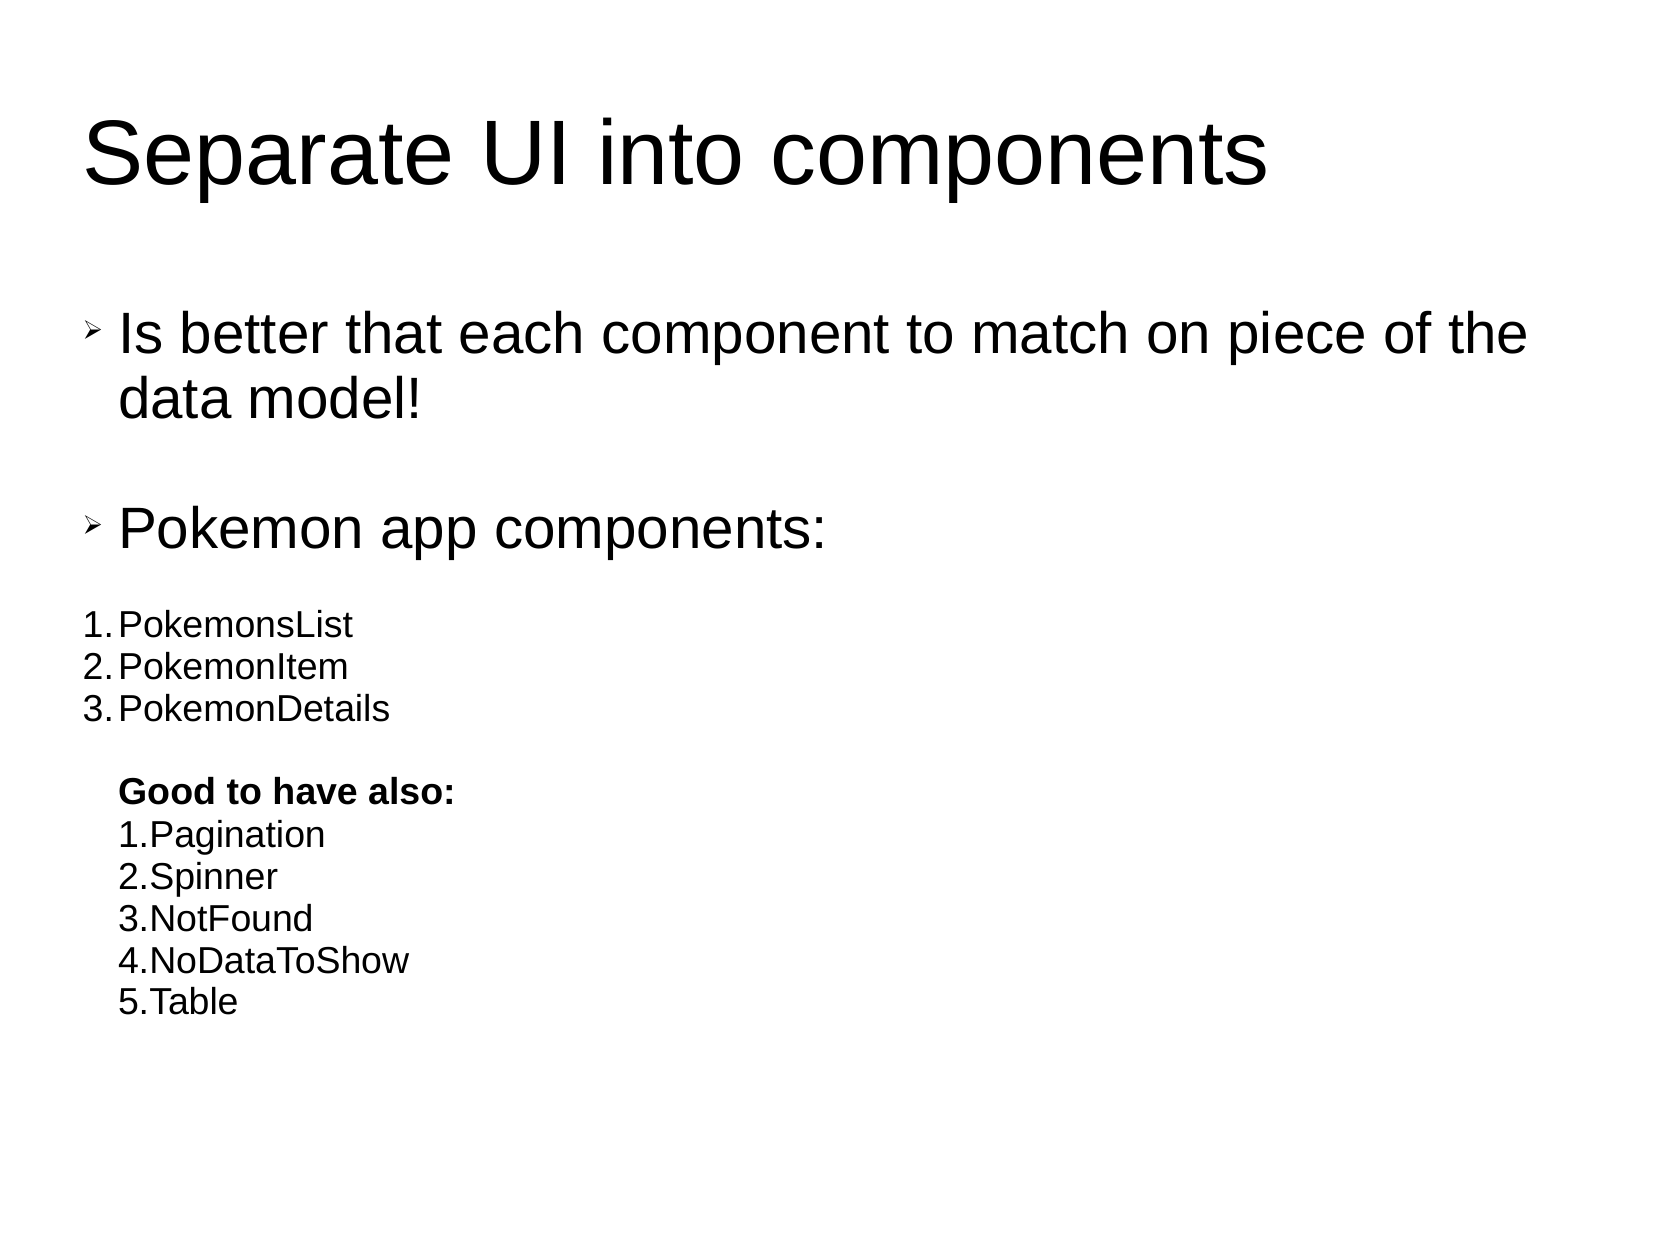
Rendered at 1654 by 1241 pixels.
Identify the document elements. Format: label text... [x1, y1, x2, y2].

subtitle Is better that each component to match on piece of the data model! Pokemon app components: PokemonsList PokemonItem PokemonDetails Good to have also: 1.Pagination 2.Spinner 3.NotFound 4.NoDataToShow 5.Table [82, 290, 1571, 1109]
title Separate UI into components [82, 49, 1571, 257]
